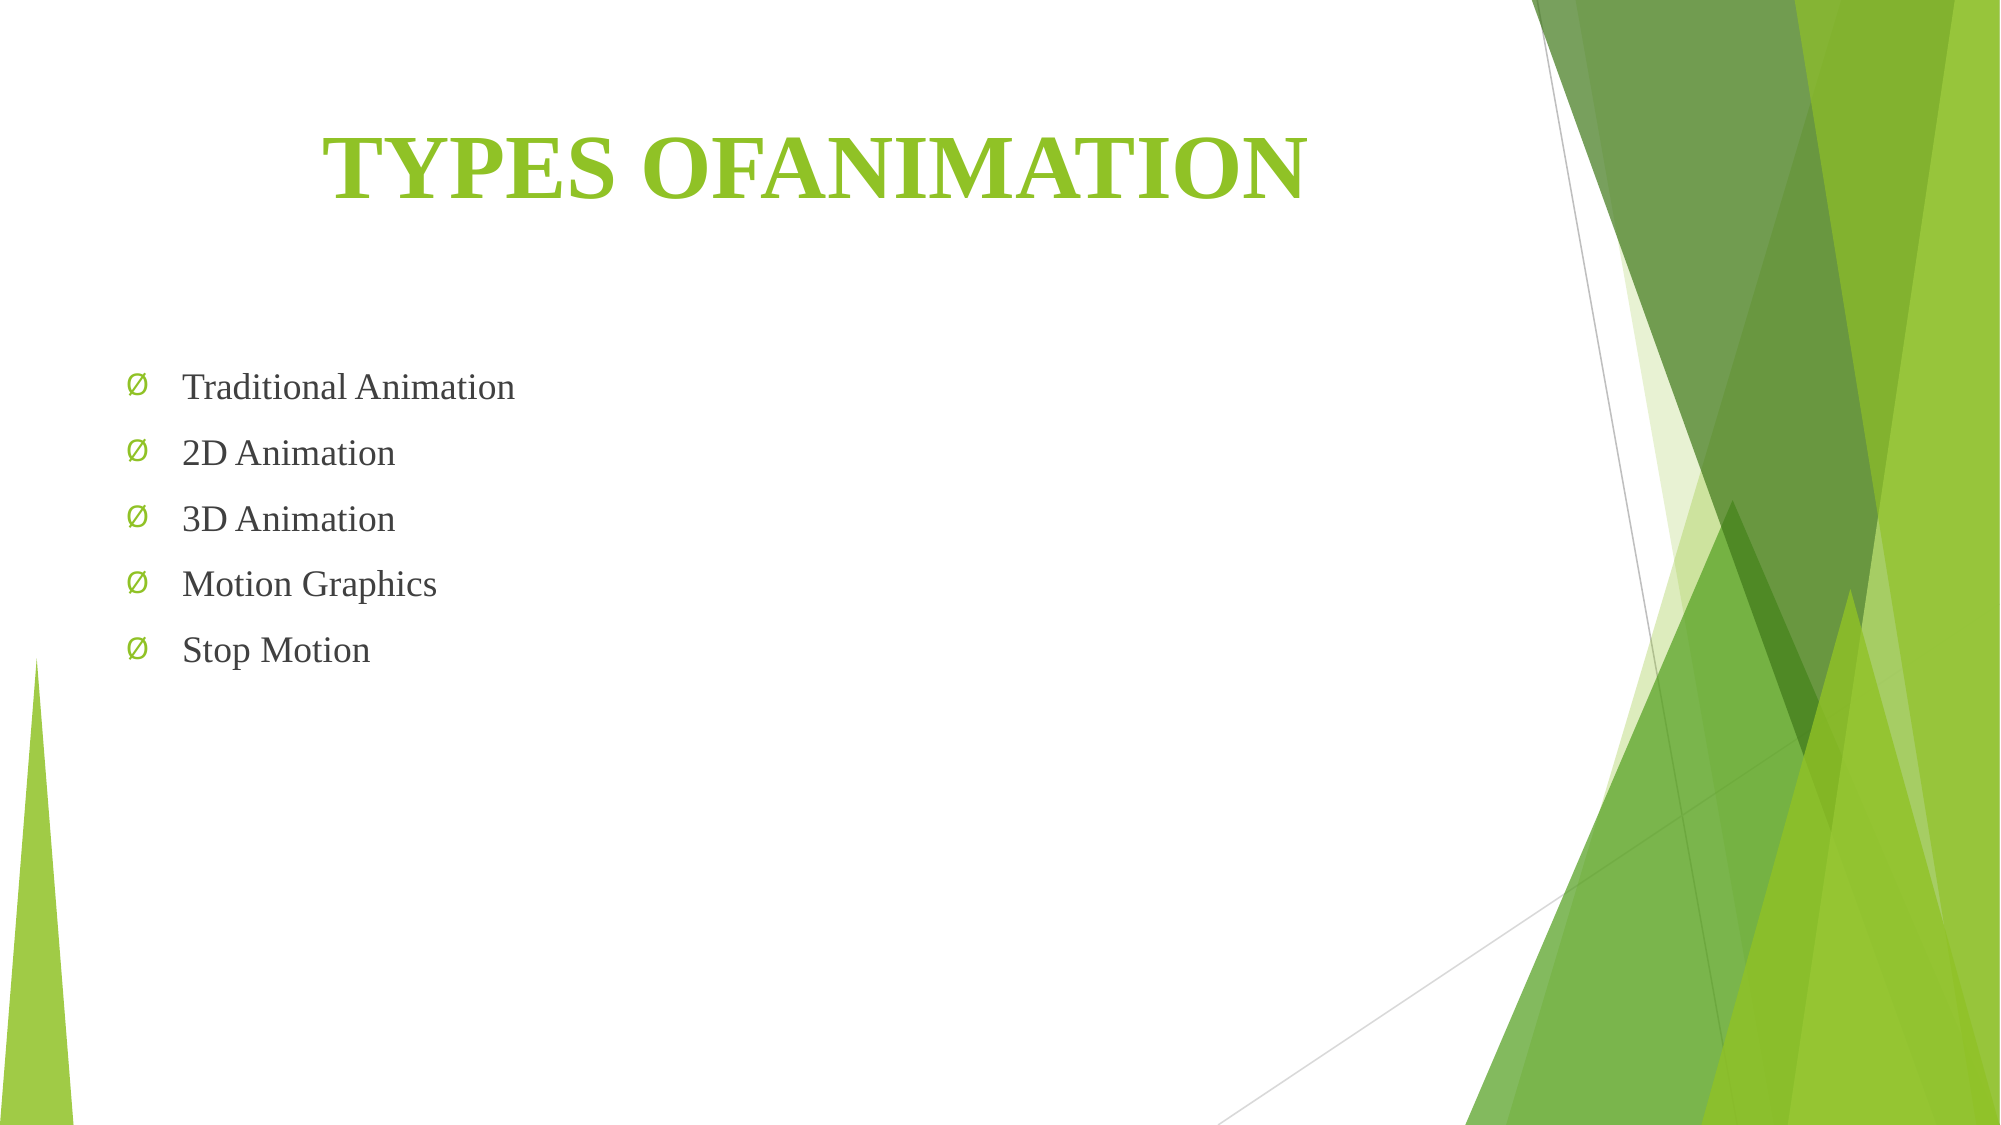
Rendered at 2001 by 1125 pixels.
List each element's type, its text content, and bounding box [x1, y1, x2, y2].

title TYPES OFANIMATION [111, 99, 1522, 317]
list Traditional Animation 2D Animation 3D Animation Motion Graphics Stop Motion [111, 354, 1522, 992]
